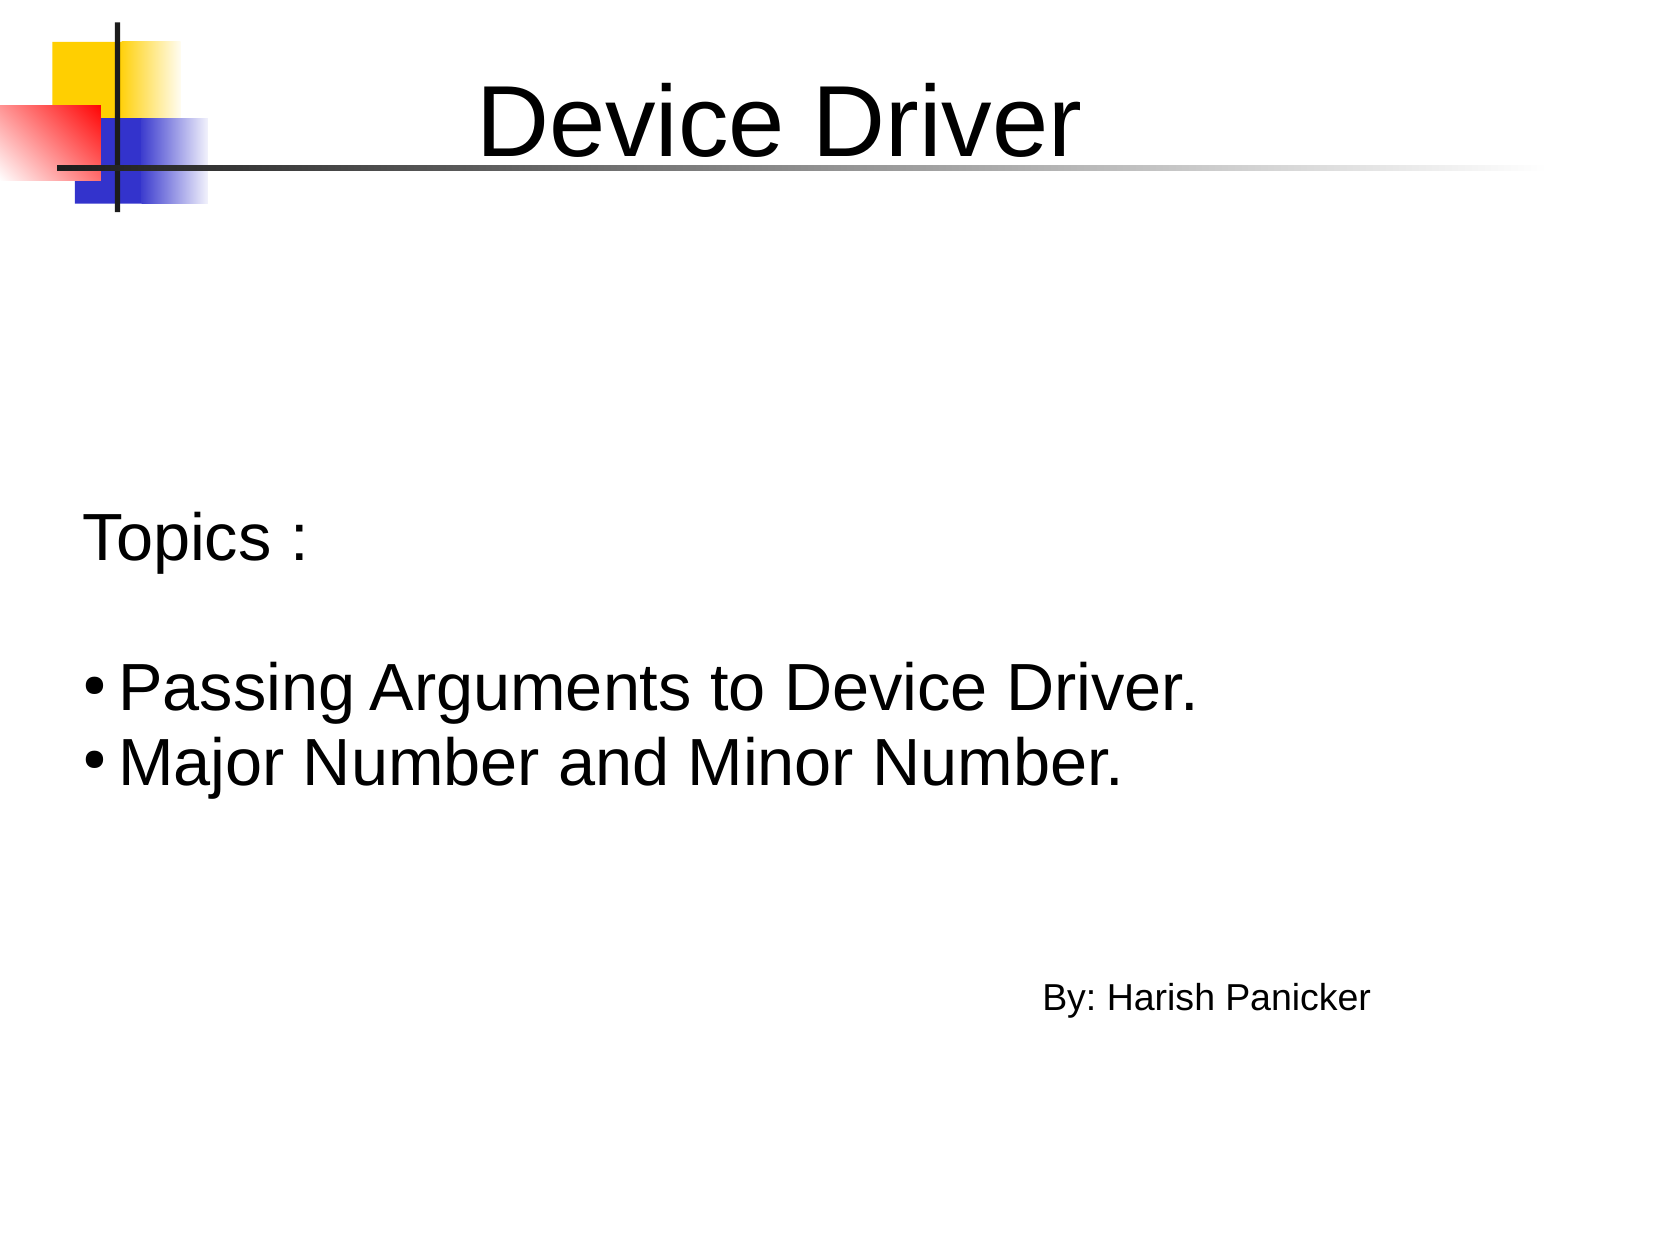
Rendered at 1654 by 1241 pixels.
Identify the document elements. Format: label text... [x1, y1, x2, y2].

text_box By: Harish Panicker [1027, 968, 1524, 1026]
title Device Driver [35, 17, 1524, 225]
subtitle Topics : Passing Arguments to Device Driver. Major Number and Minor Number. [82, 290, 1571, 1010]
